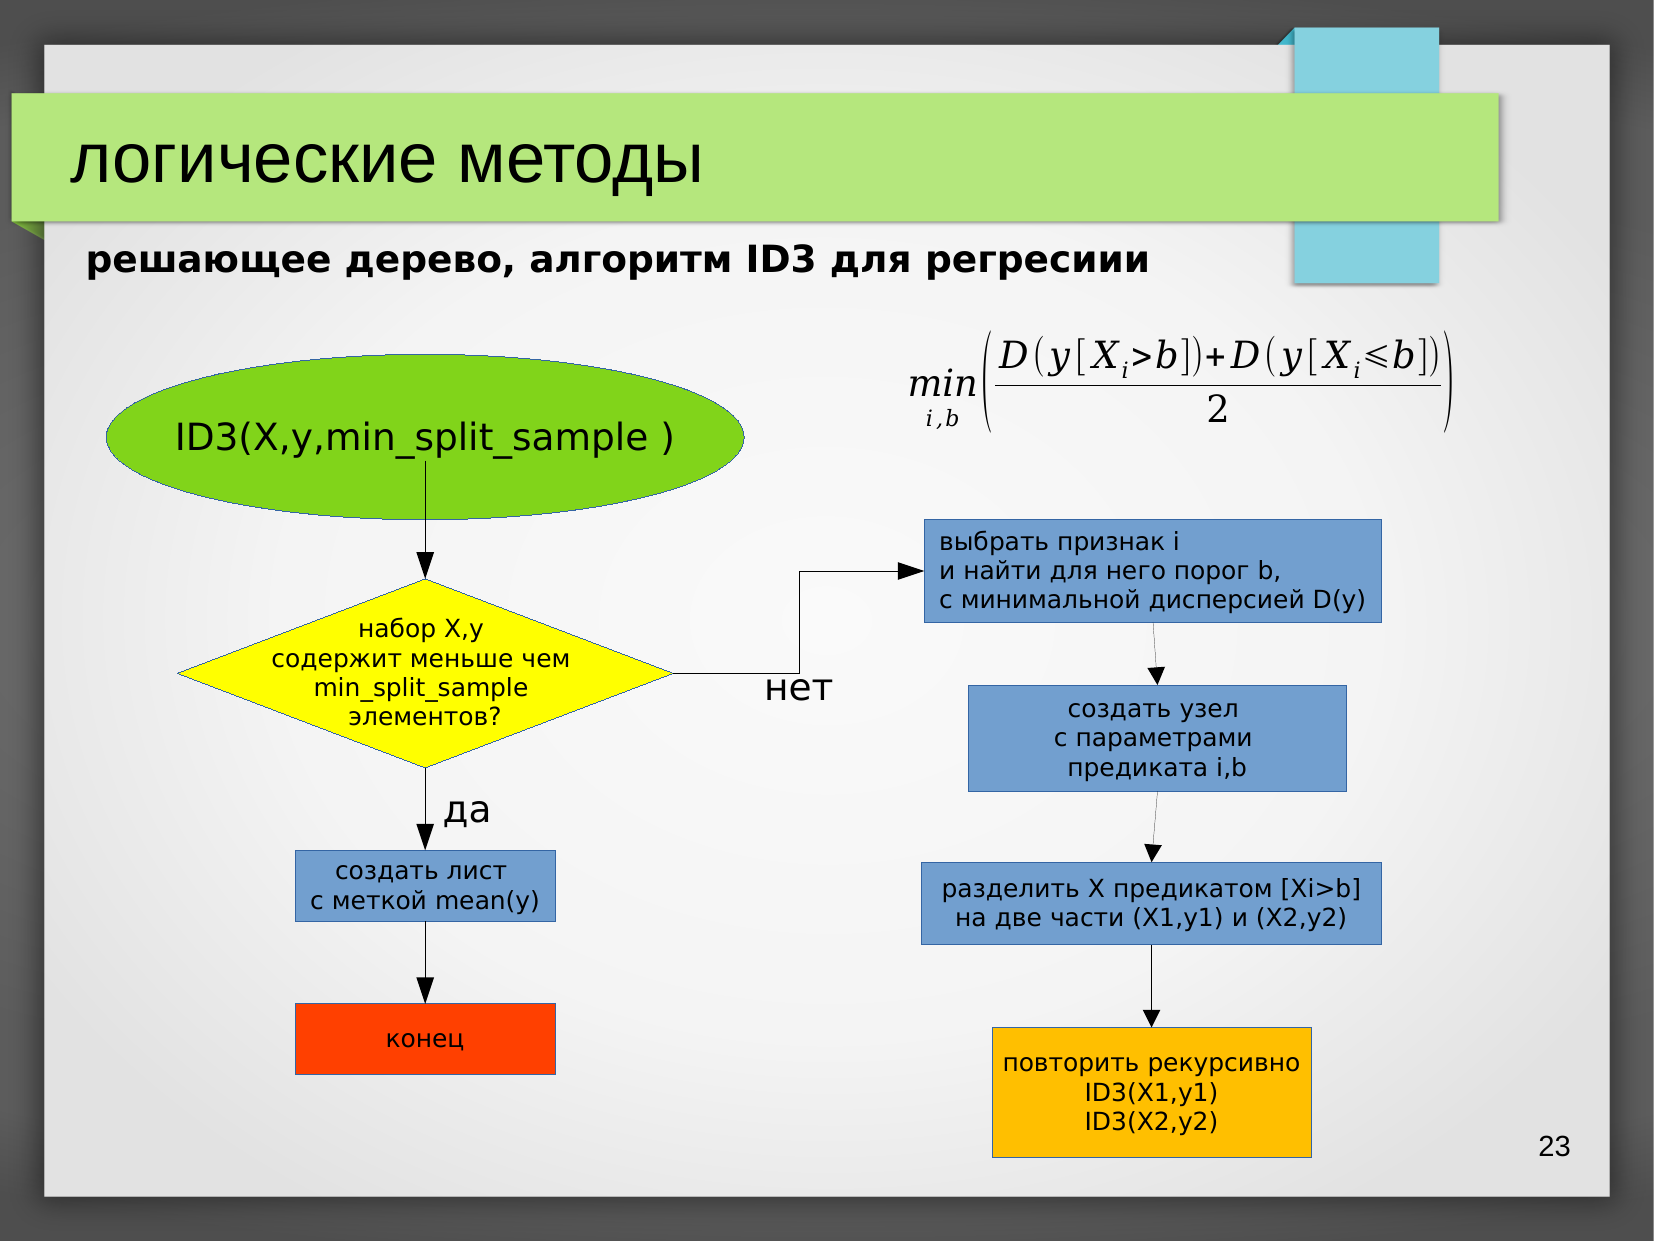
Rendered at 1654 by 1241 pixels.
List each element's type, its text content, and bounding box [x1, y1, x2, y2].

picture [0, 0, 1654, 1241]
text_box конец [295, 1003, 556, 1075]
text_box набор X,y содержит меньше чем min_split_sample элементов? [177, 579, 673, 768]
text_box выбрать признак i и найти для него порог b, с минимальной дисперсией D(y) [924, 519, 1382, 623]
text_box создать лист с меткой mean(y) [295, 850, 556, 922]
text_box повторить рекурсивно ID3(X1,y1) ID3(X2,y2) [992, 1027, 1312, 1158]
text_box решающее дерево, алгоритм ID3 для регресиии [70, 229, 1205, 296]
chart [897, 328, 1466, 437]
text_box разделить X предикатом [Xi>b] на две части (X1,y1) и (X2,y2) [921, 862, 1382, 945]
text_box создать узел с параметрами предиката i,b [968, 685, 1347, 792]
title логические методы [70, 118, 1205, 199]
text_box ID3(X,y,min_split_sample ) [106, 354, 745, 520]
